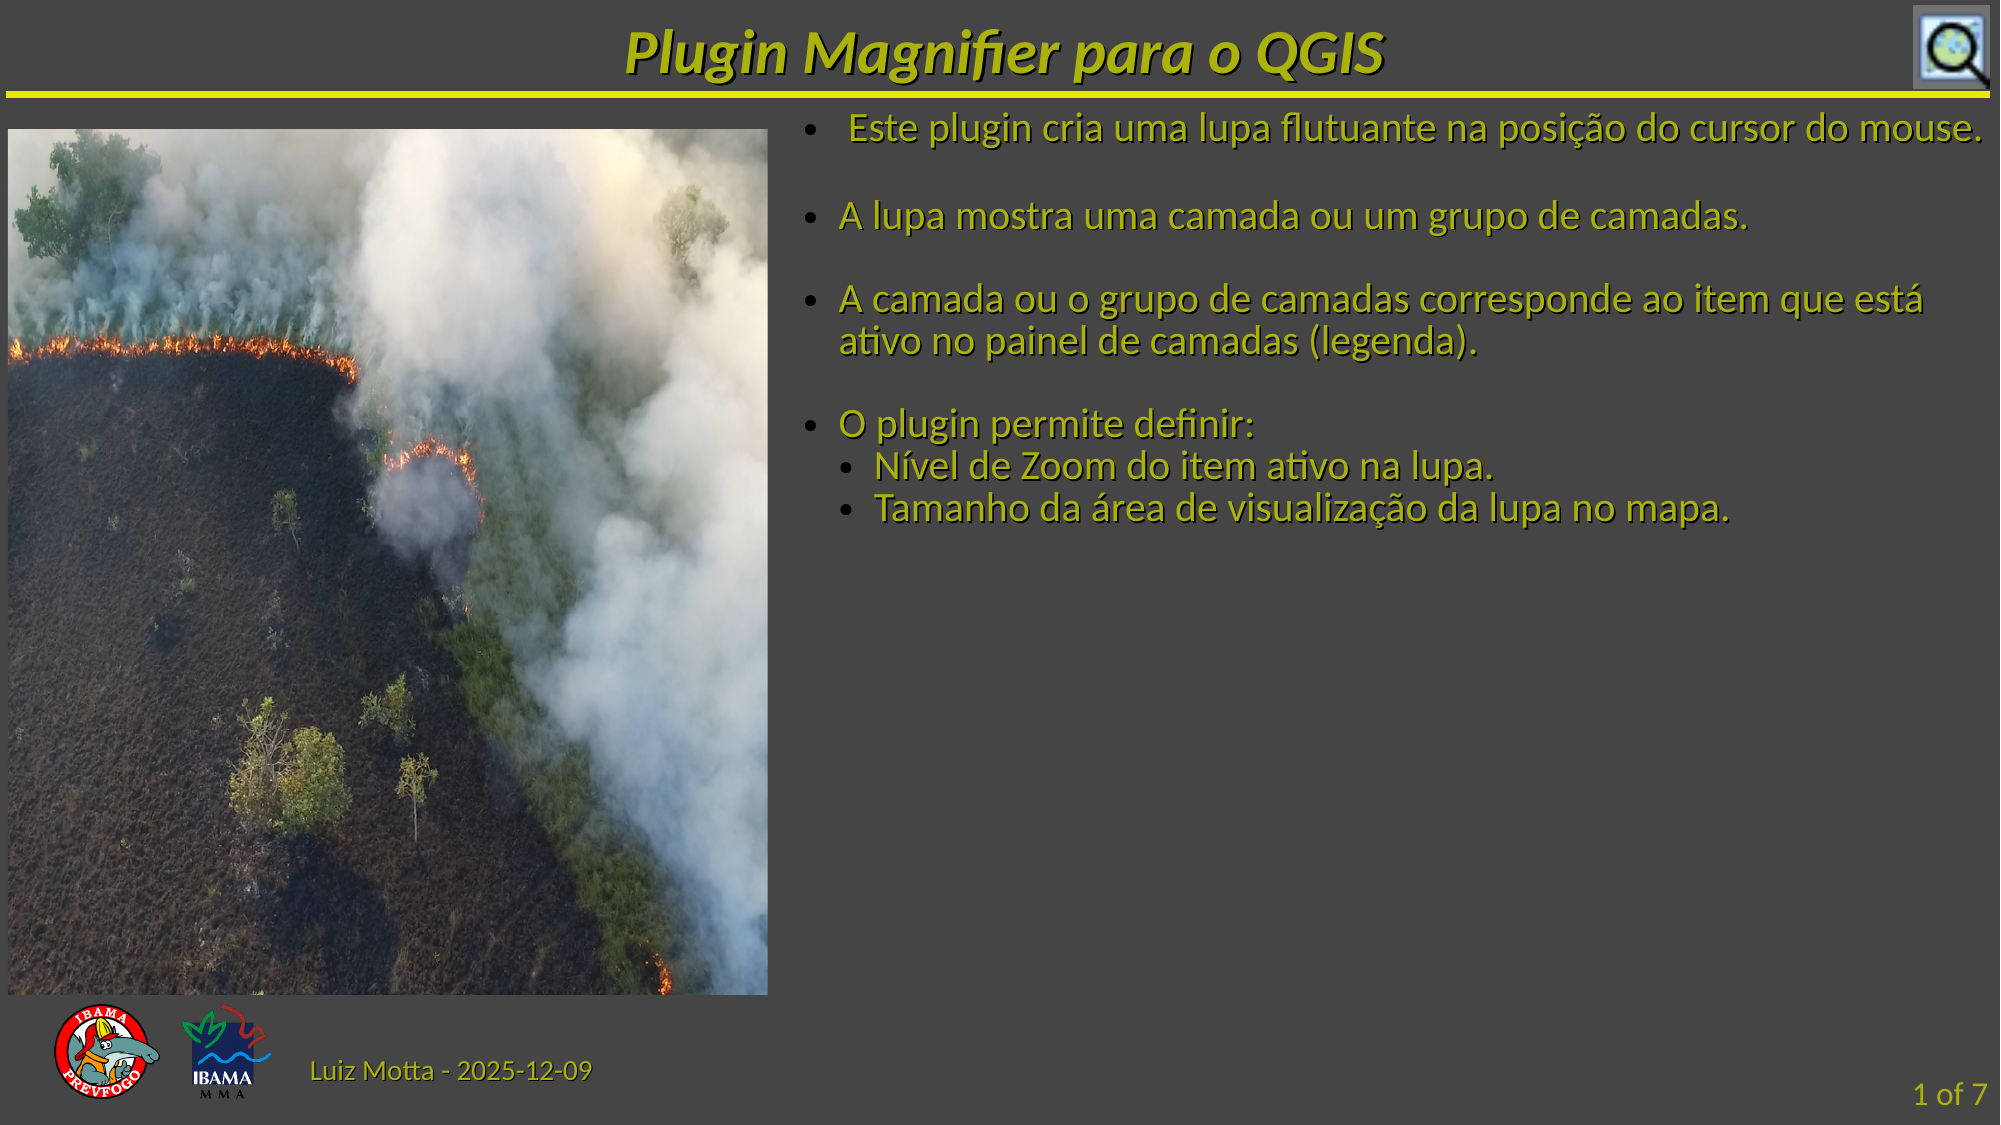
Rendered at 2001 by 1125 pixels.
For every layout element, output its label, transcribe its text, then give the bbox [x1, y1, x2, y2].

picture [1913, 5, 1990, 89]
text_box Este plugin cria uma lupa flutuante na posição do cursor do mouse. A lupa mostra uma camada ou um grupo de camadas. A camada ou o grupo de camadas corresponde ao item que está ativo no painel de camadas (legenda). O plugin permite definir: Nível de Zoom do item ativo na lupa. Tamanho da área de visualização da lupa no mapa. [803, 110, 2000, 800]
subtitle Plugin Magnifier para o QGIS [9, 11, 2000, 95]
picture [7, 129, 768, 996]
picture [173, 1004, 272, 1099]
picture [54, 1004, 160, 1099]
text_box Luiz Motta - 2025-12-09 [295, 1051, 768, 1106]
text_box <número> of 7 [1757, 1080, 1989, 1125]
